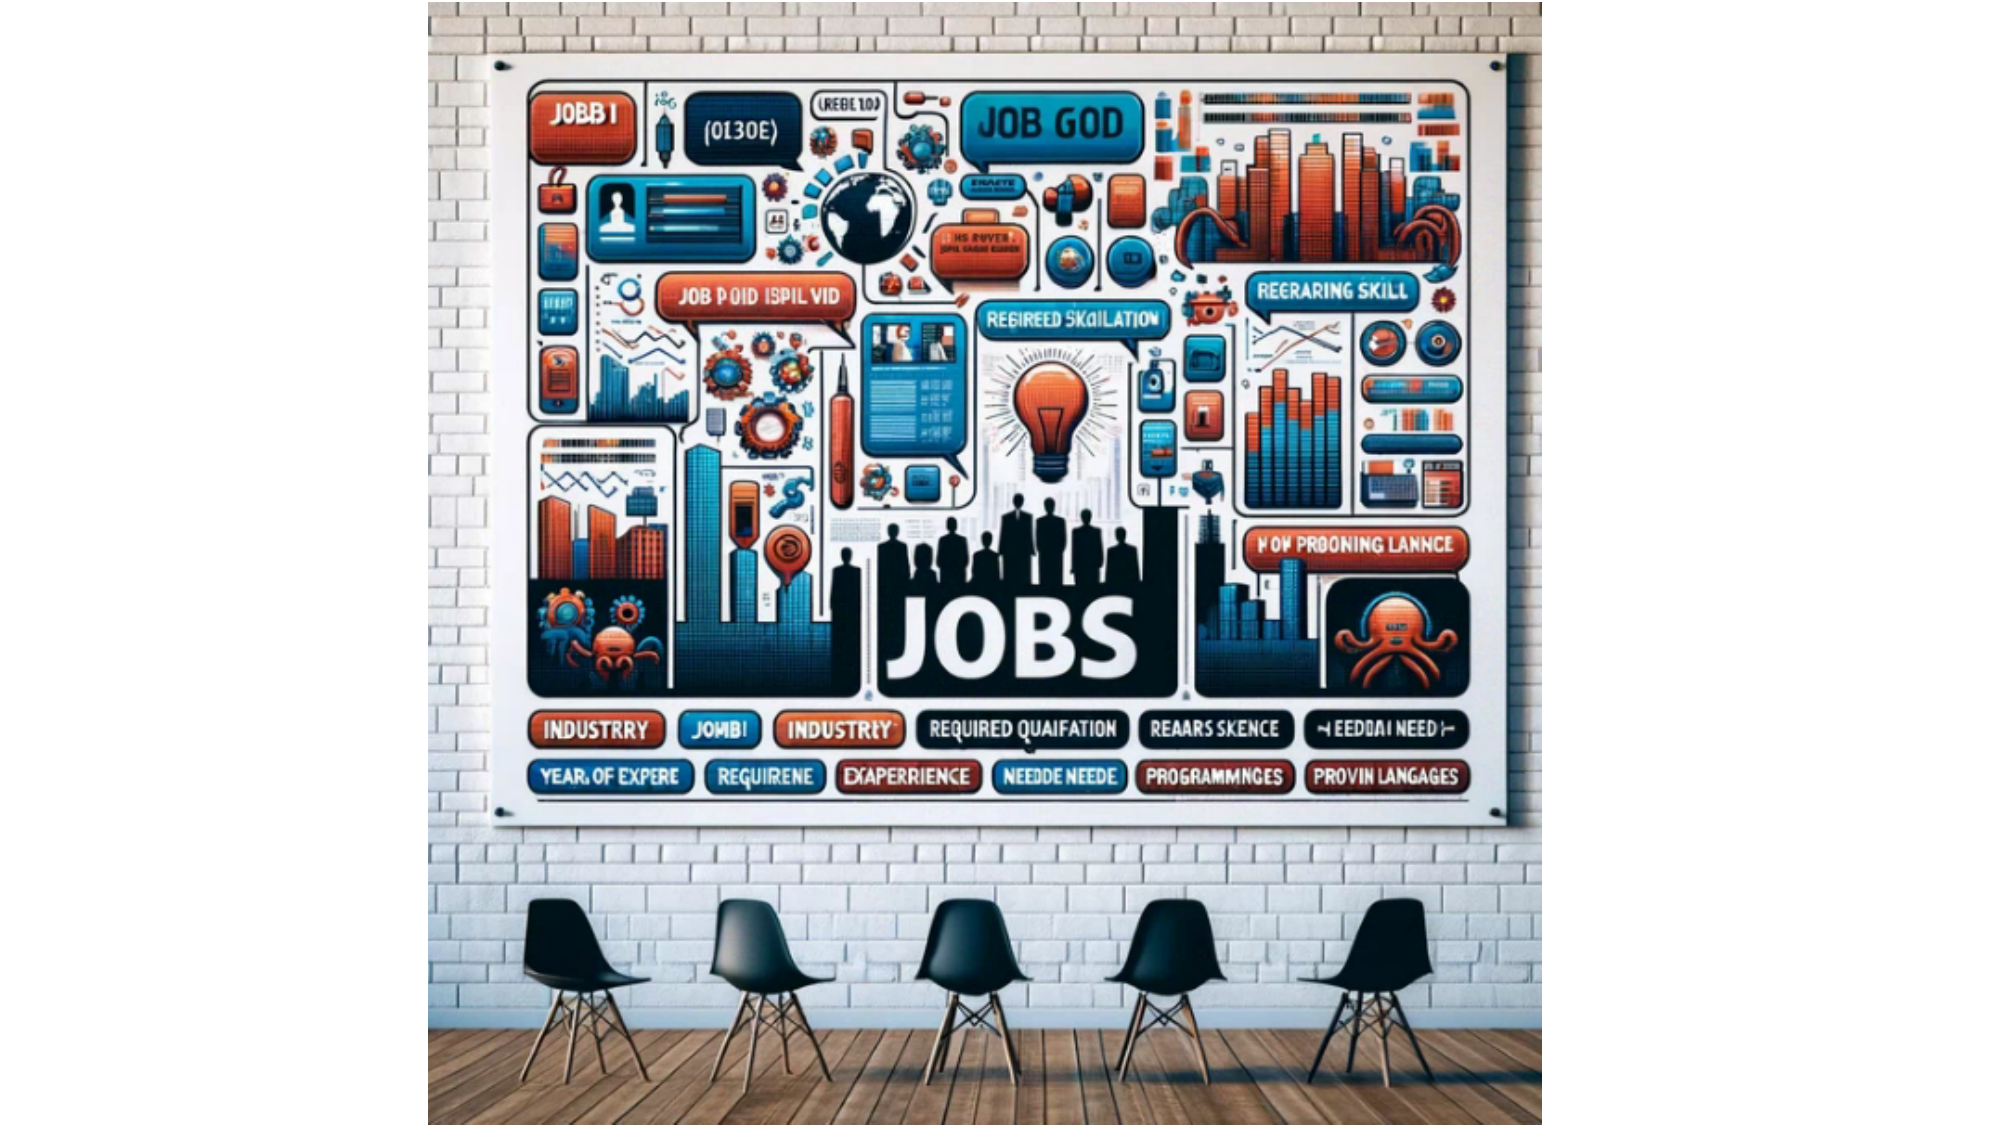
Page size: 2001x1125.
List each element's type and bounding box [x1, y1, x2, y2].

picture [428, 2, 1542, 1125]
